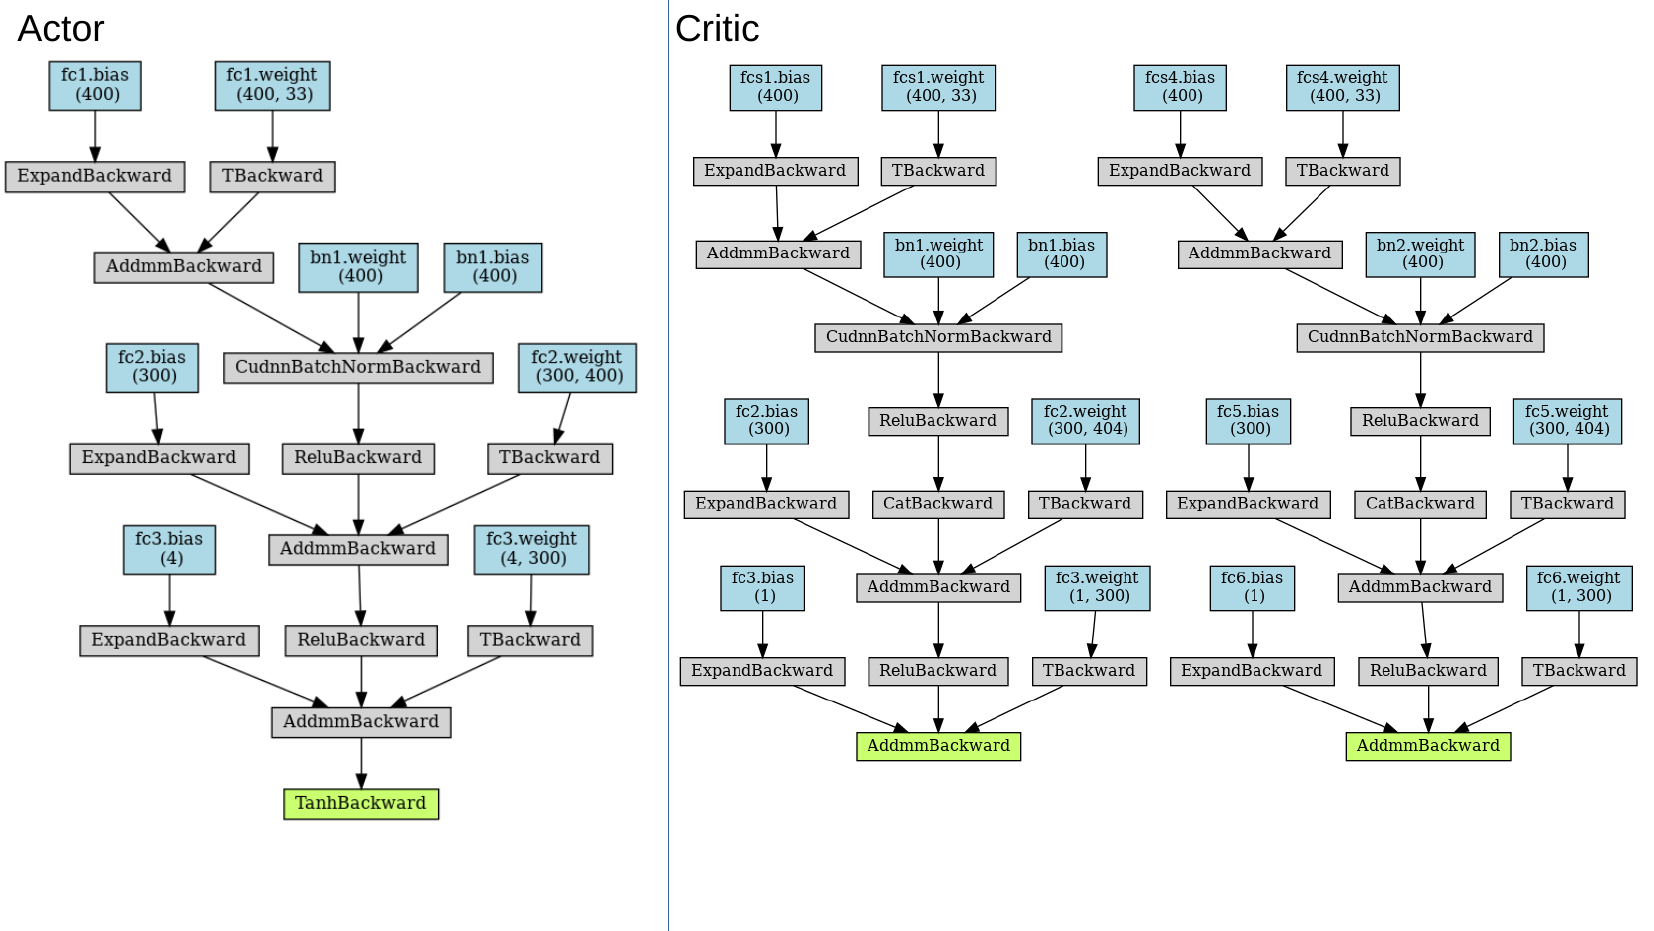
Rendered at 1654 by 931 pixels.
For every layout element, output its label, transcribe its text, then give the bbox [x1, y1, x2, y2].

picture [675, 60, 1641, 766]
picture [0, 56, 642, 826]
text_box Critic [669, 0, 775, 87]
text_box Actor [2, 0, 121, 56]
text_box Critic [660, 0, 668, 87]
